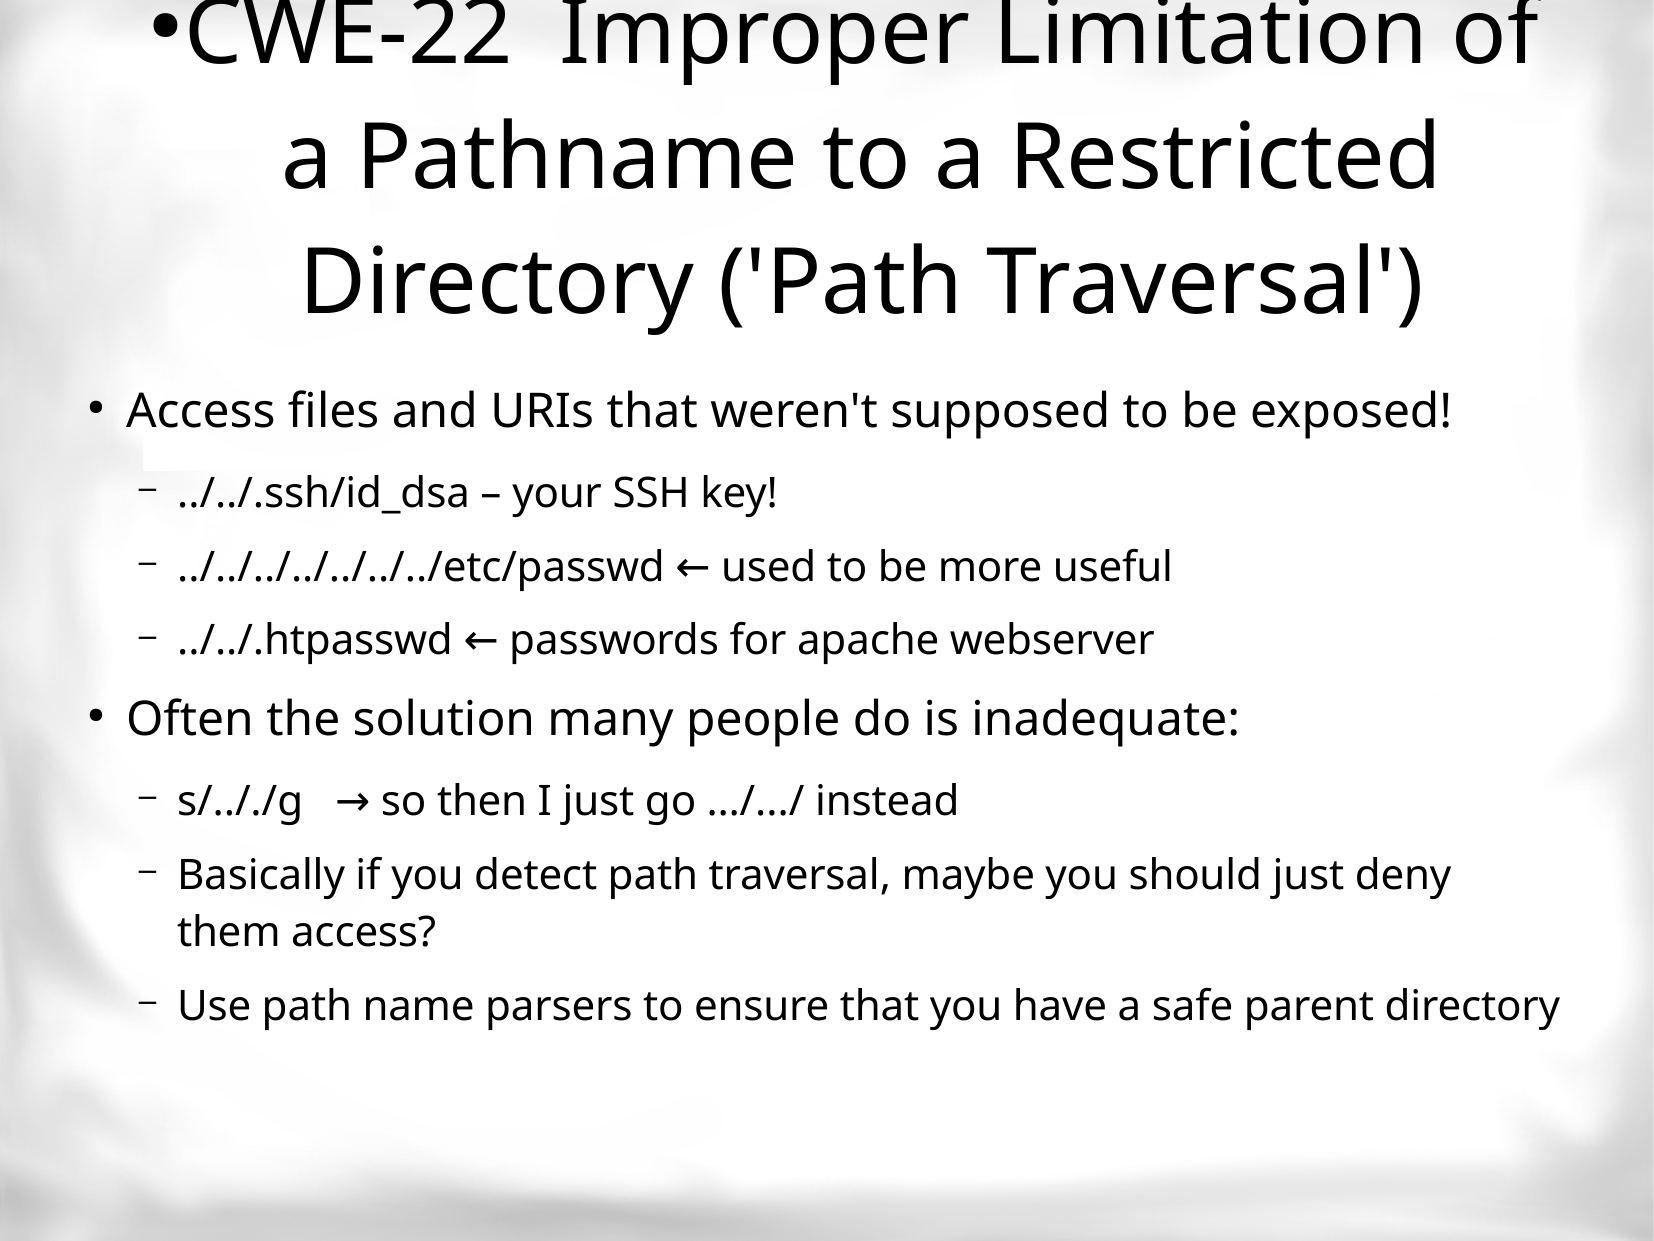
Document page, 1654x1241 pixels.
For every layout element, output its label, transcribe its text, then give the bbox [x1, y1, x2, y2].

title CWE-22 Improper Limitation of a Pathname to a Restricted Directory ('Path Traversal') [82, 0, 1571, 308]
list Access files and URIs that weren't supposed to be exposed! ../../.ssh/id_dsa – your SSH key! ../../../../../../../etc/passwd ← used to be more useful ../../.htpasswd ← passwords for apache webserver Often the solution many people do is inadequate: s/.././g → so then I just go …/.../ instead Basically if you detect path traversal, maybe you should just deny them access? Use path name parsers to ensure that you have a safe parent directory [75, 375, 1564, 1096]
picture [0, 0, 1654, 1241]
